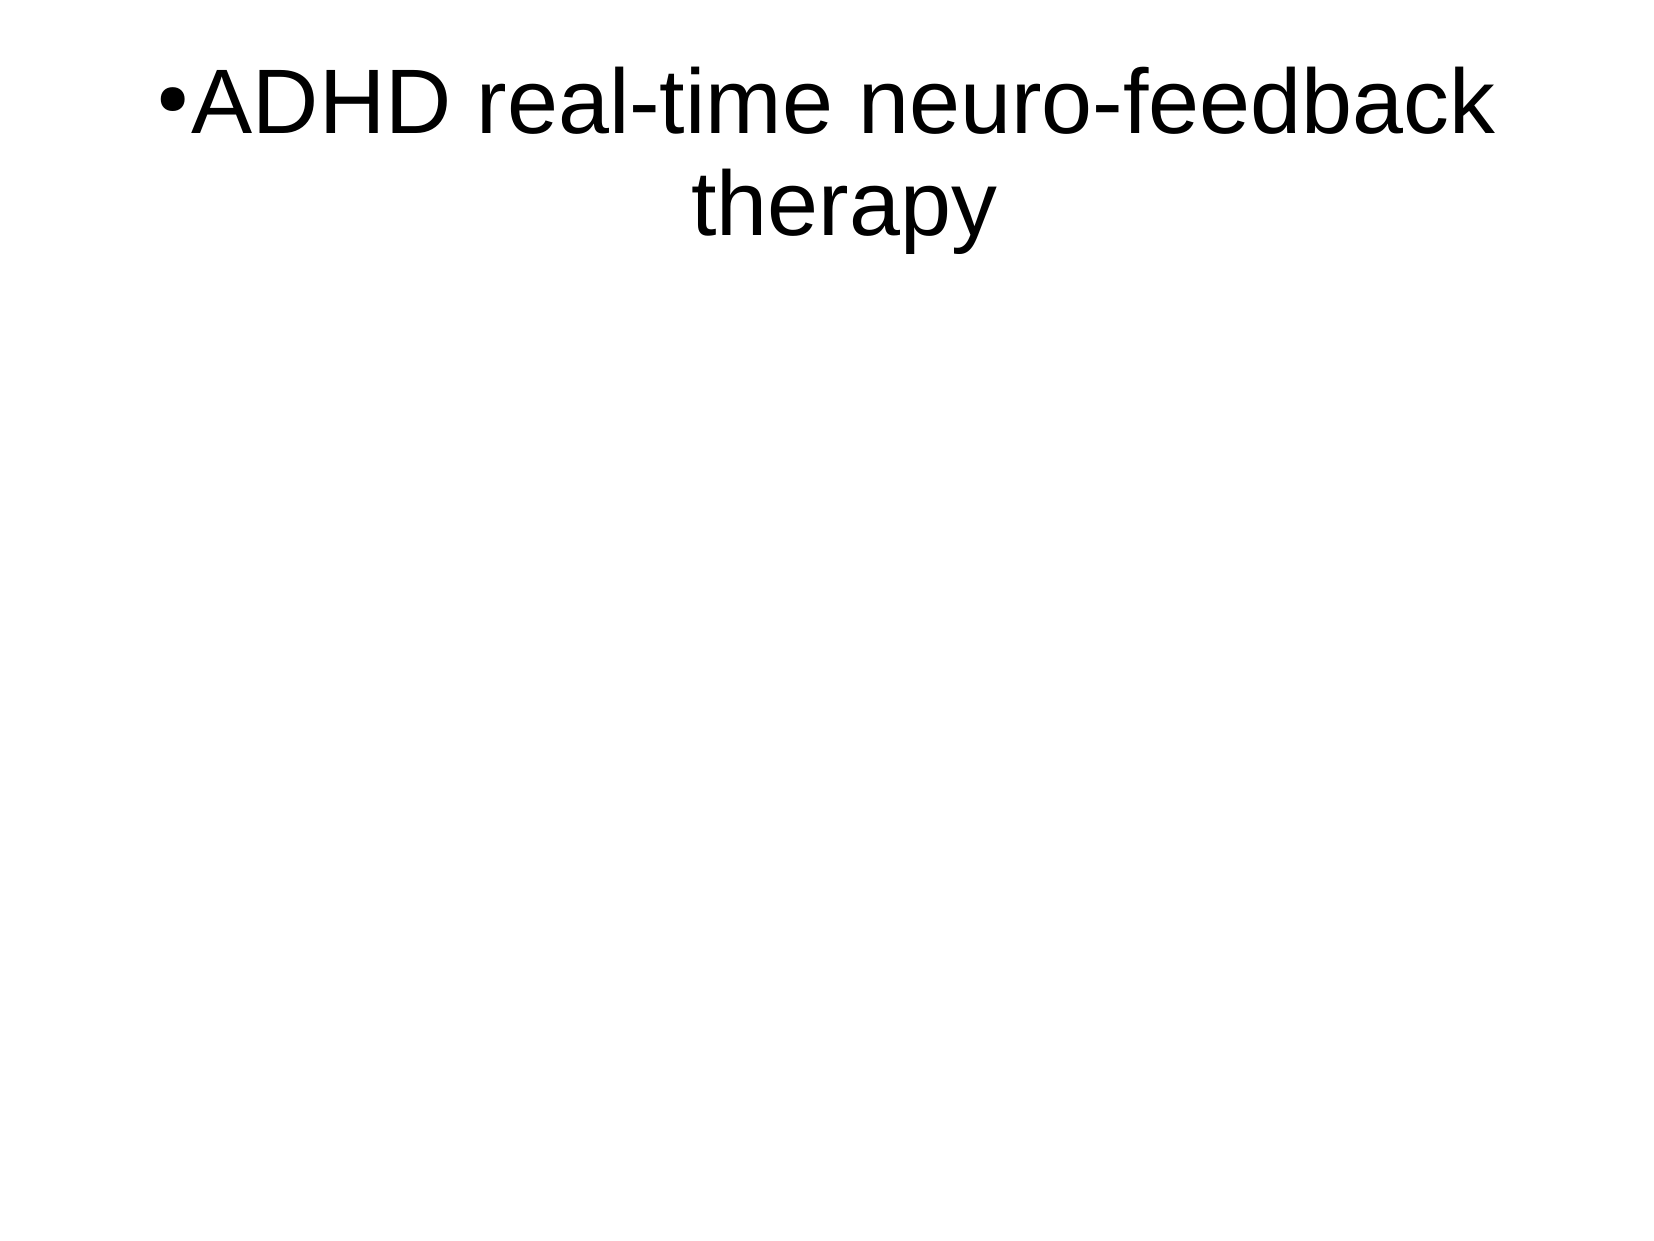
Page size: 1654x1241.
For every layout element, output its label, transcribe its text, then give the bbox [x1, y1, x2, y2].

title ADHD real-time neuro-feedback therapy [82, 49, 1571, 257]
